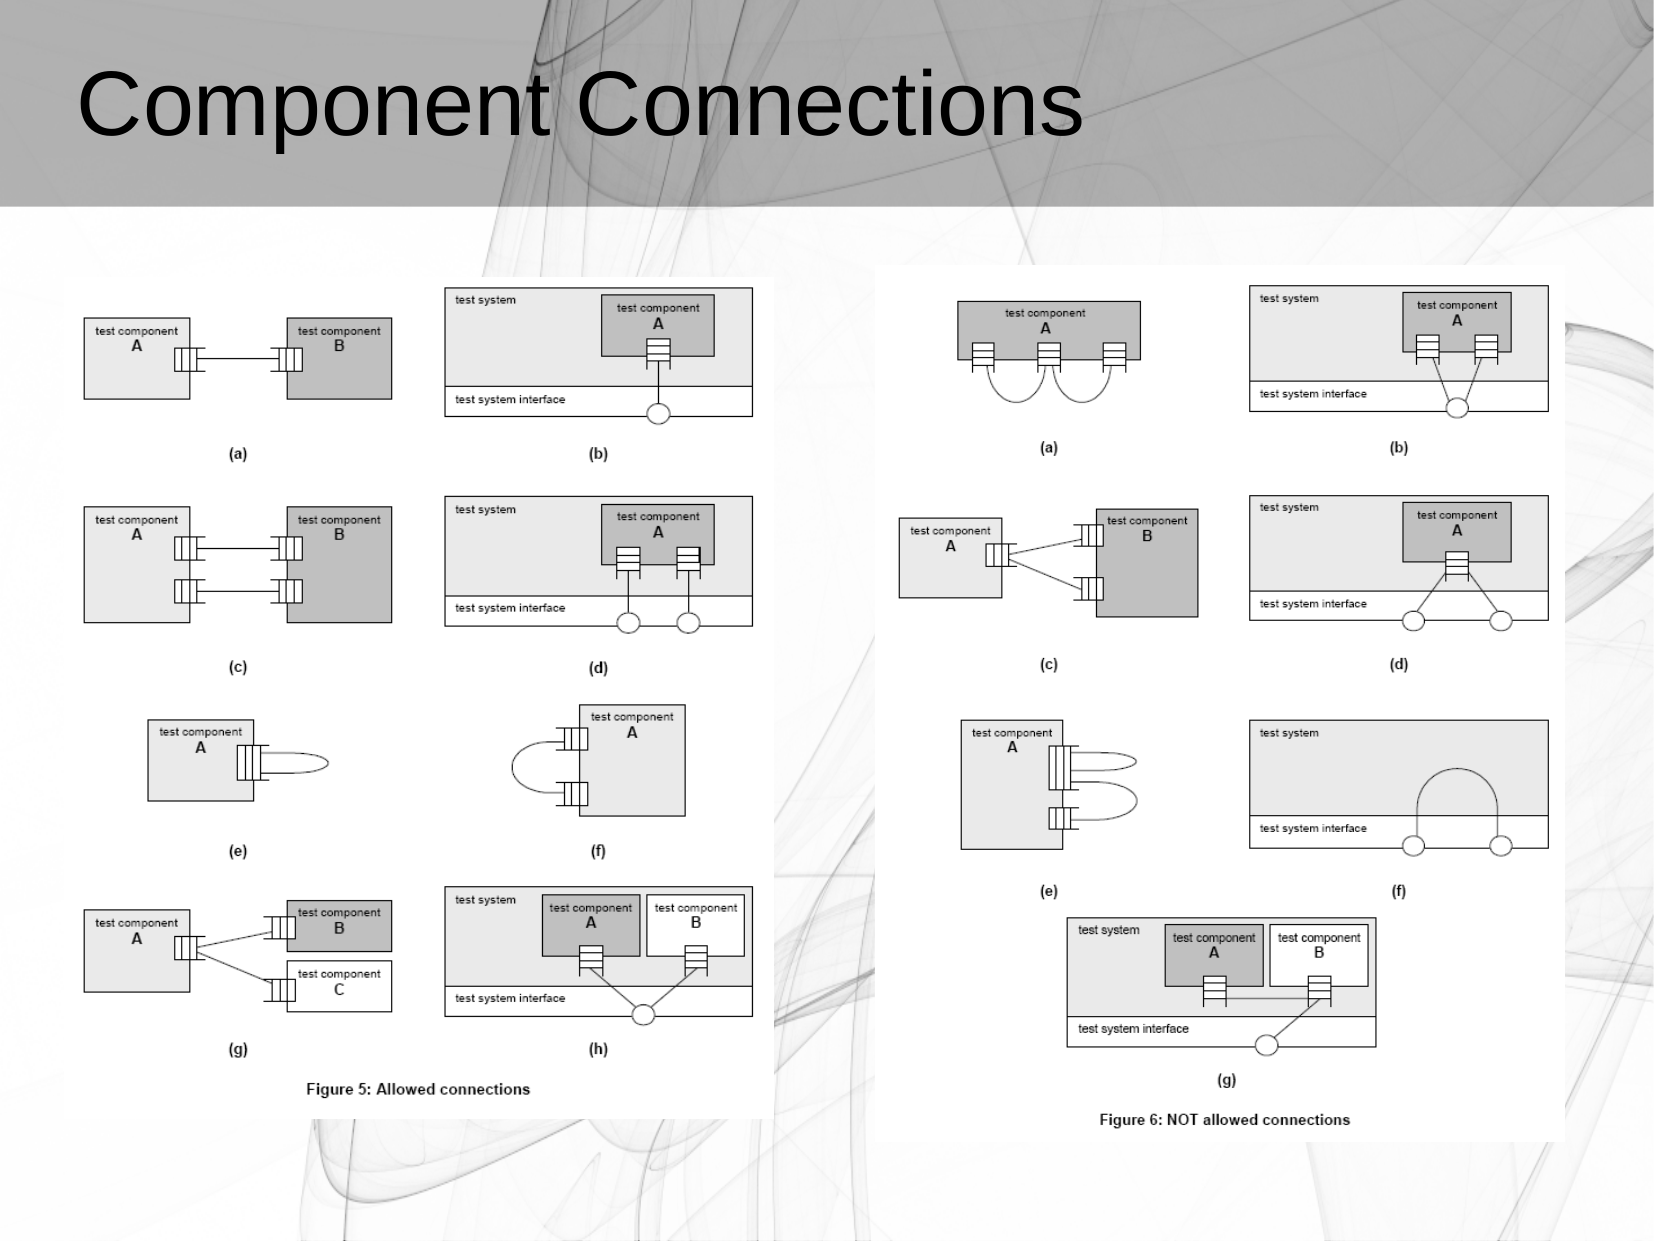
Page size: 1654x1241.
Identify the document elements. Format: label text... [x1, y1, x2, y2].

picture [874, 265, 1565, 1142]
picture [64, 277, 774, 1119]
title Component Connections [76, 7, 1565, 200]
